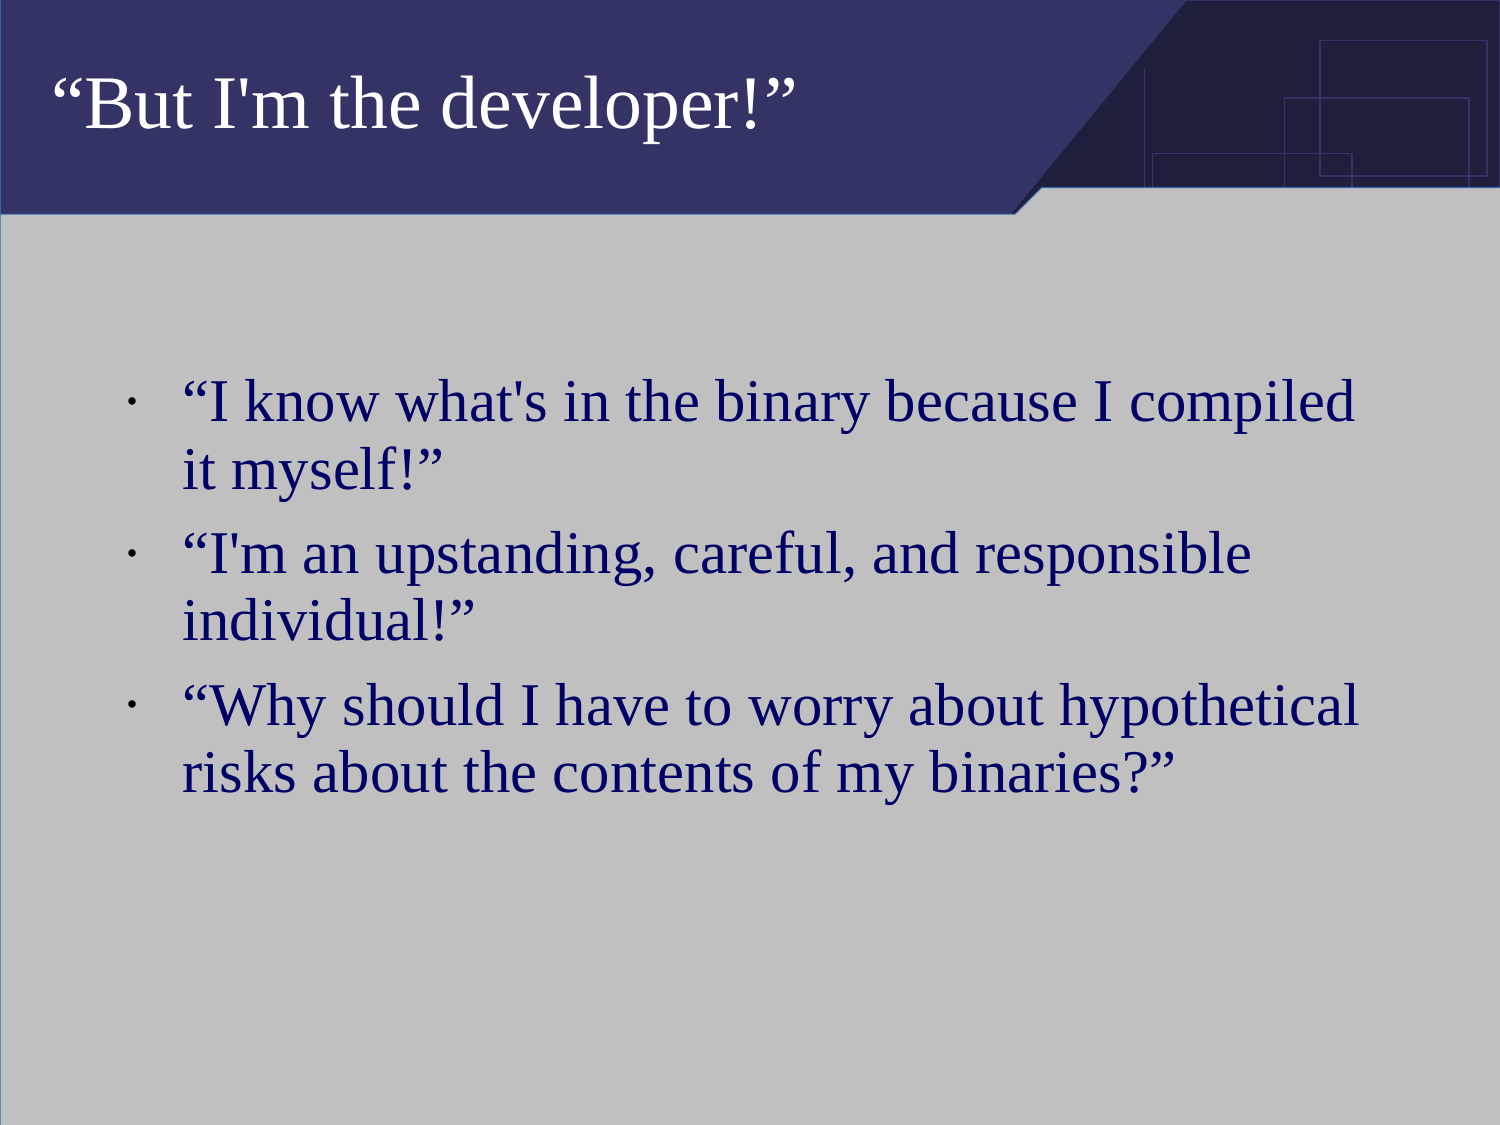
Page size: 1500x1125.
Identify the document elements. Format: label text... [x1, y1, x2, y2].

text_box “I know what's in the binary because I compiled it myself!” “I'm an upstanding, careful, and responsible individual!” “Why should I have to worry about hypothetical risks about the contents of my binaries?” [112, 360, 1388, 814]
text_box “But I'm the developer!” [0, 53, 1276, 153]
